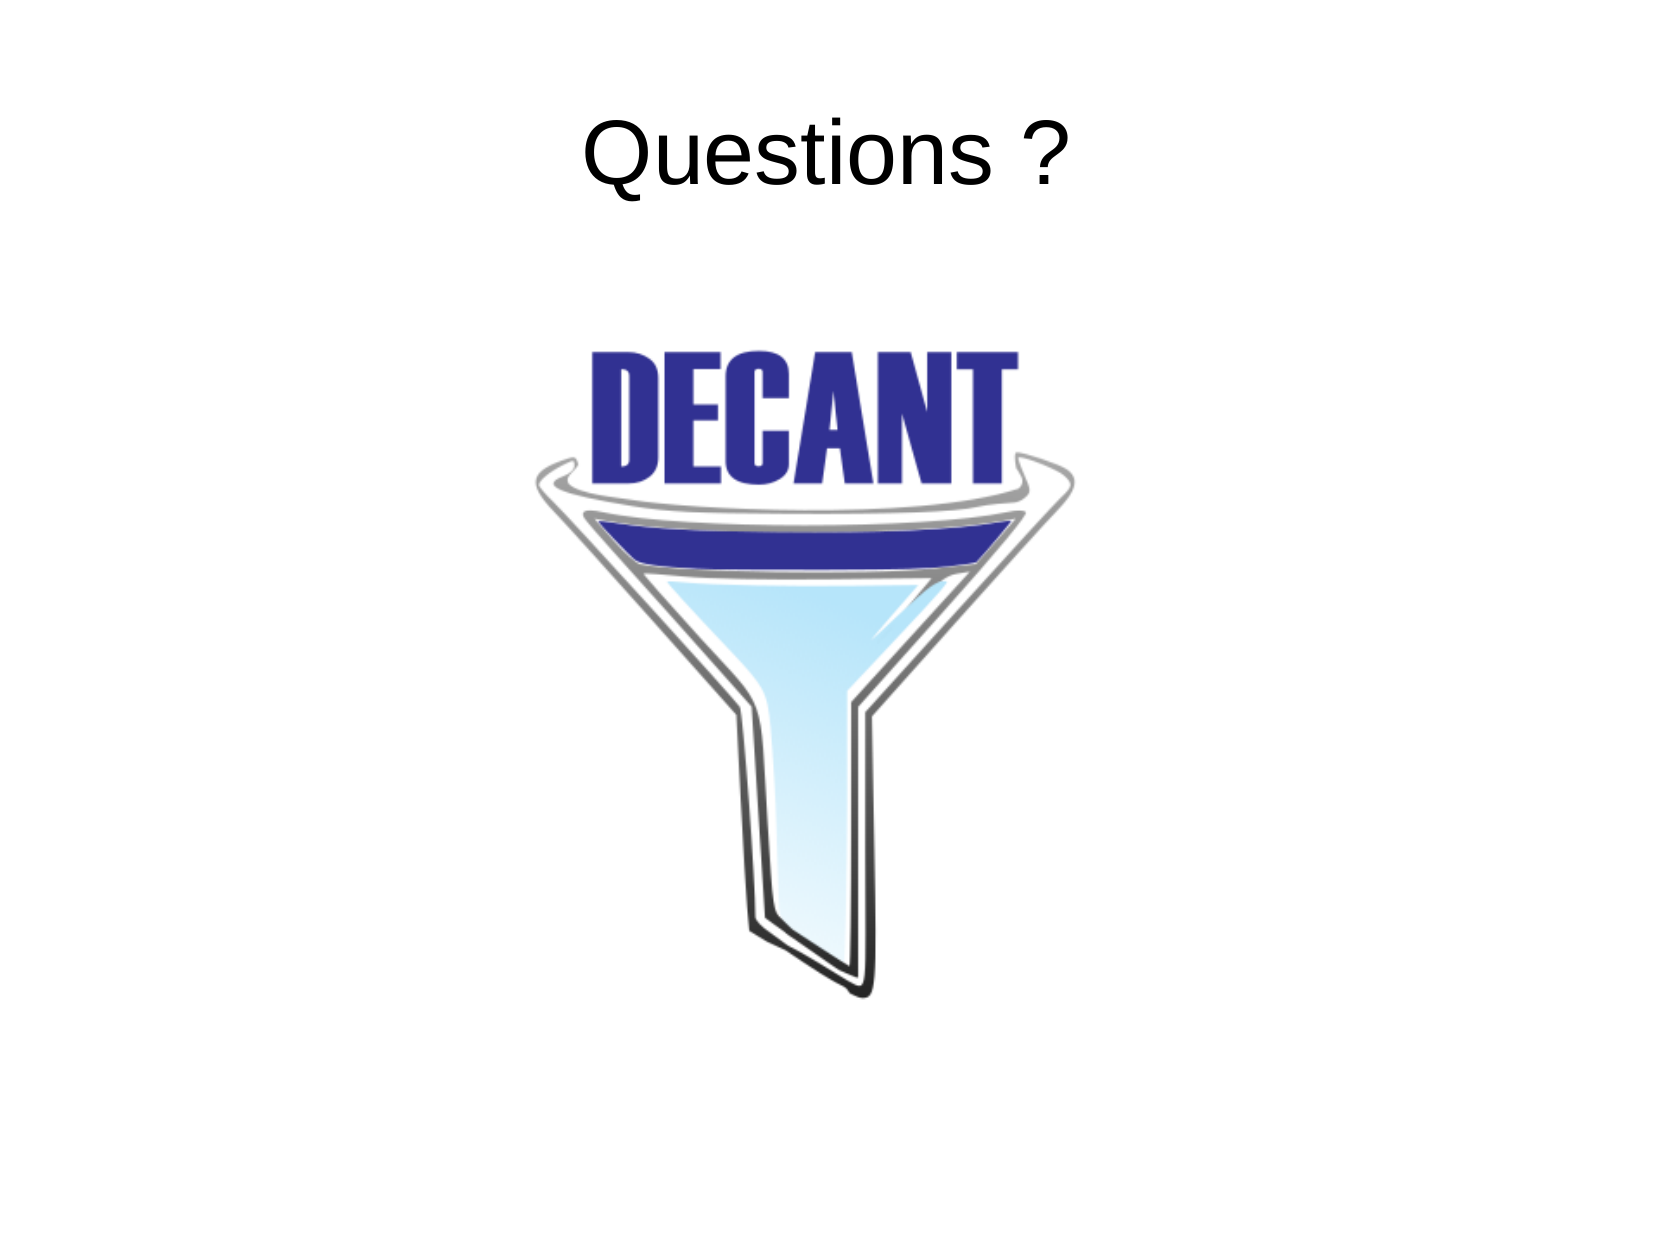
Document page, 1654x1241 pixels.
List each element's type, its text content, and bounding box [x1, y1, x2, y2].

picture [442, 290, 1211, 1010]
title Questions ? [82, 49, 1571, 257]
